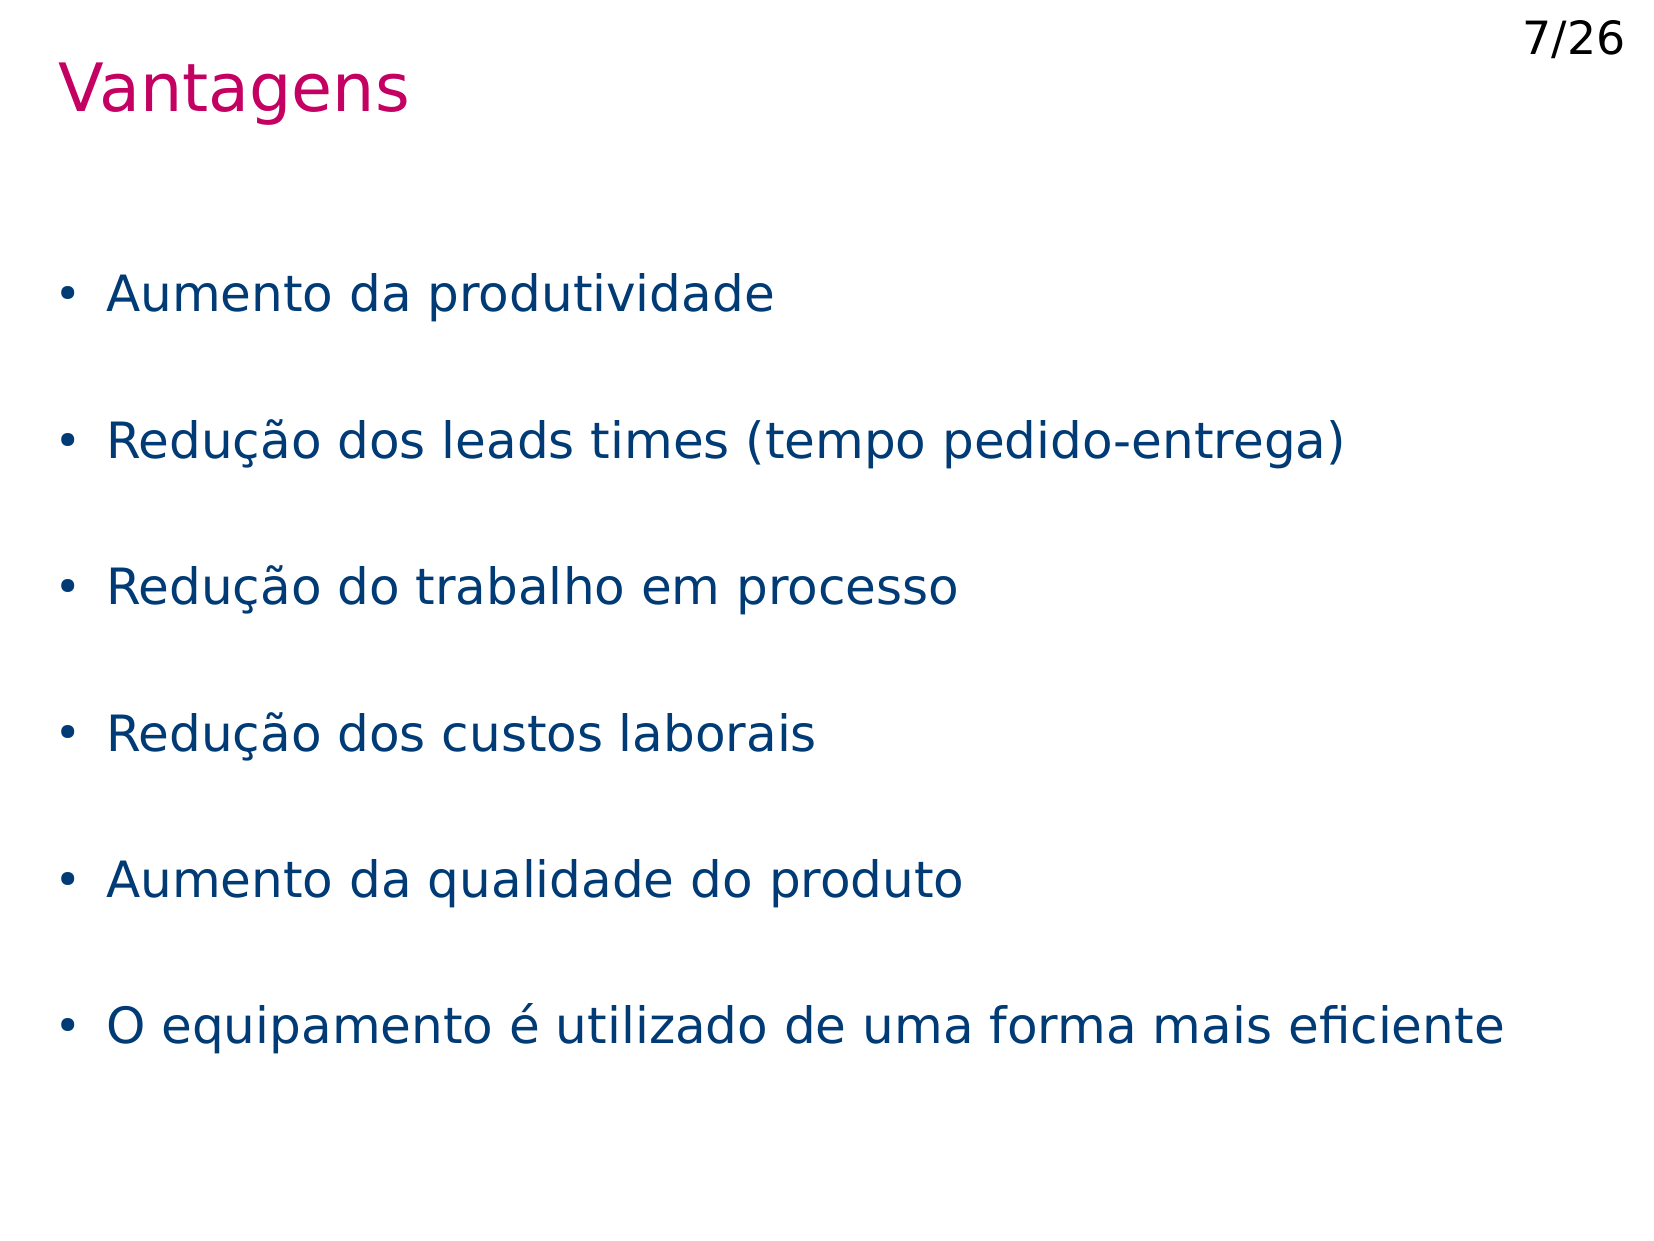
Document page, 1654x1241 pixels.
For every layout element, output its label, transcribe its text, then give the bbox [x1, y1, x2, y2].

title Vantagens [59, 29, 1625, 148]
list Aumento da produtividade Redução dos leads times (tempo pedido-entrega) Redução do trabalho em processo Redução dos custos laborais Aumento da qualidade do produto O equipamento é utilizado de uma forma mais eficiente [59, 236, 1625, 1211]
